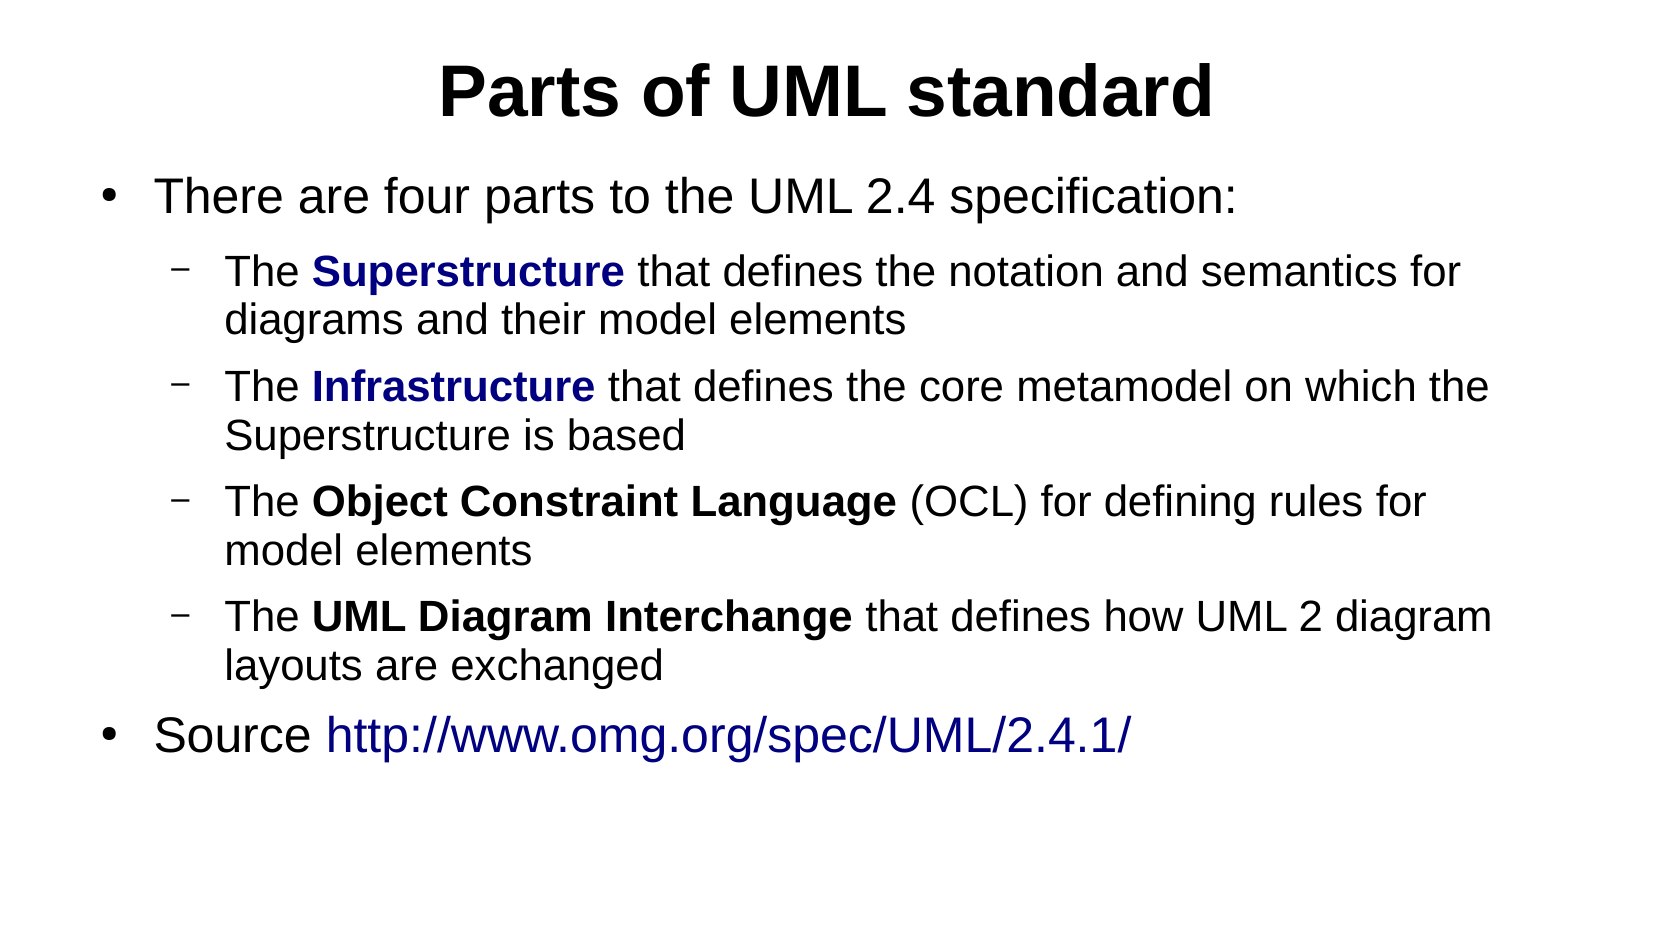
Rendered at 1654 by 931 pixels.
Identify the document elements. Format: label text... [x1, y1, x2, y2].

title Parts of UML standard [82, 37, 1571, 147]
list There are four parts to the UML 2.4 specification: The Superstructure that defines the notation and semantics for diagrams and their model elements The Infrastructure that defines the core metamodel on which the Superstructure is based The Object Constraint Language (OCL) for defining rules for model elements The UML Diagram Interchange that defines how UML 2 diagram layouts are exchanged Source http://www.omg.org/spec/UML/2.4.1/ [82, 168, 1538, 889]
